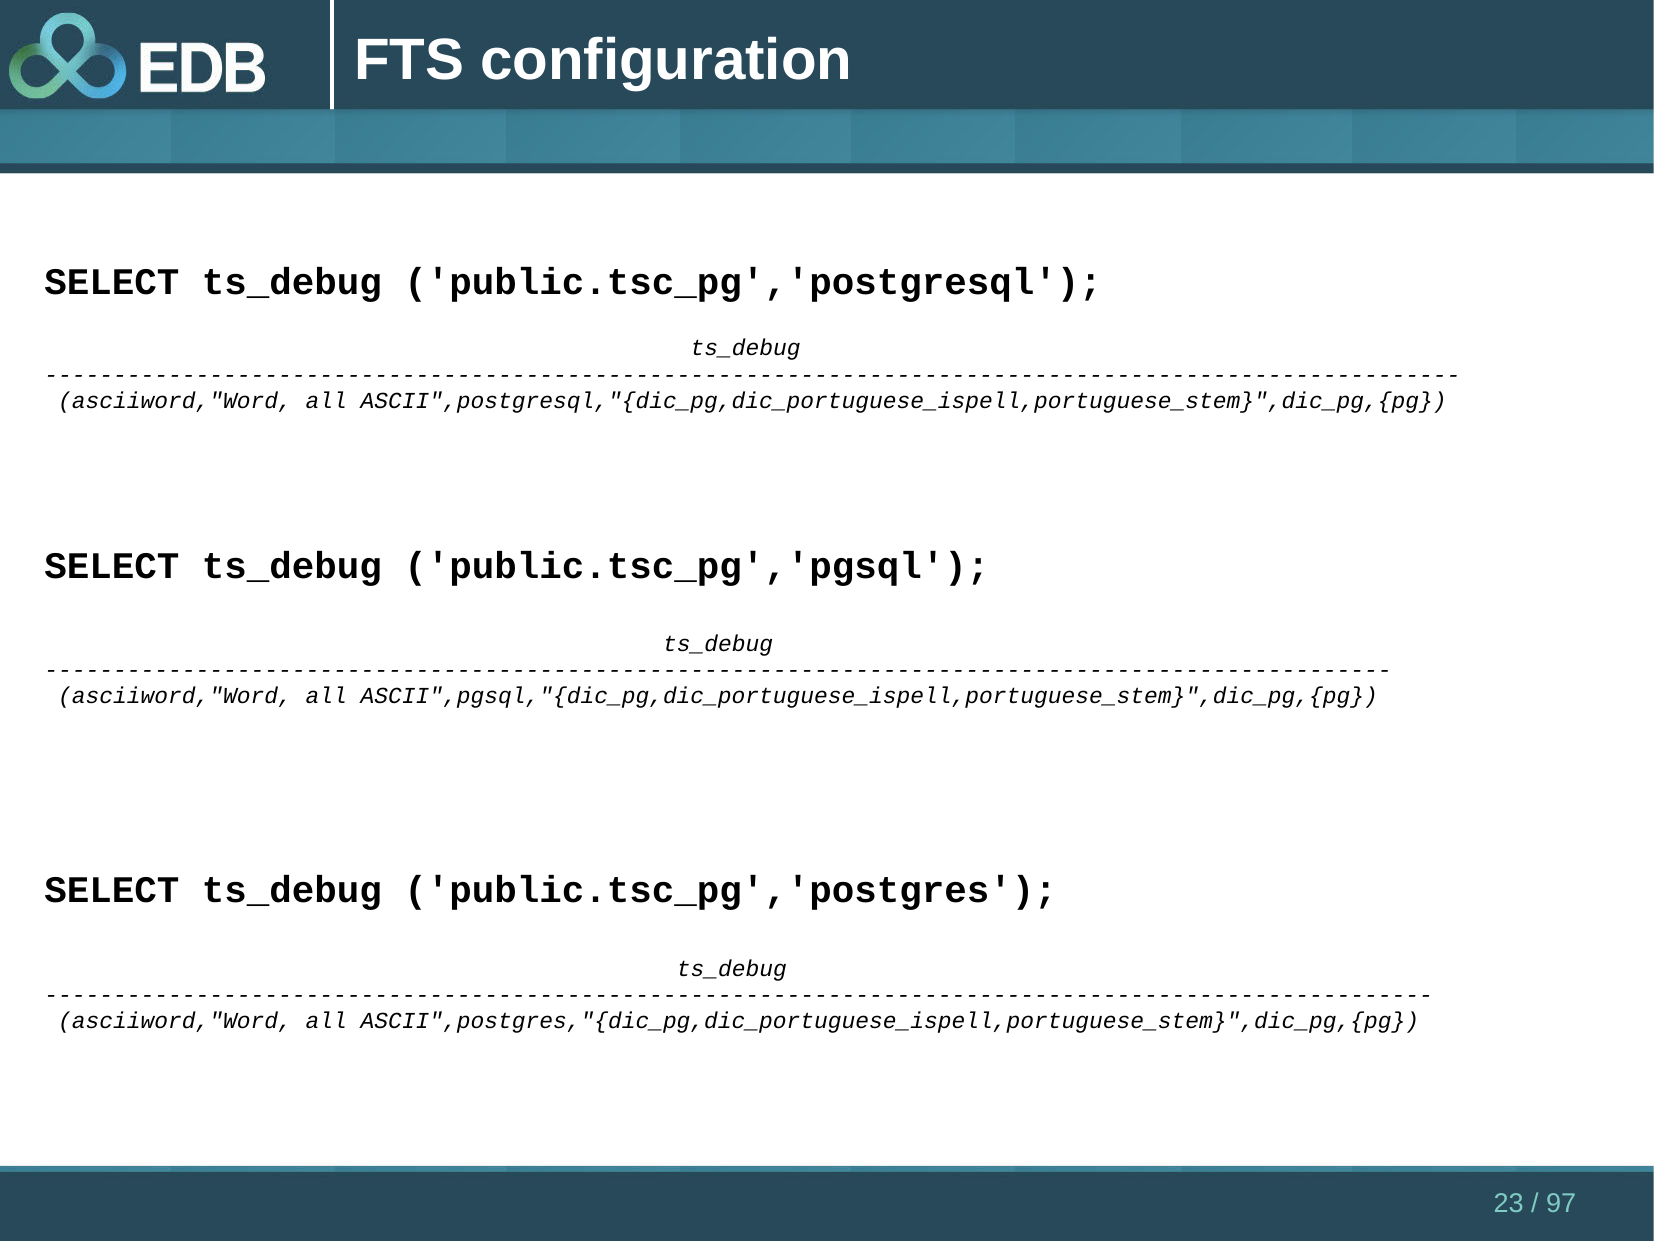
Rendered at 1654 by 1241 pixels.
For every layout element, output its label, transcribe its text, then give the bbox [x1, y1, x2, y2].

text_box SELECT ts_debug ('public.tsc_pg','postgres'); ts_debug ----------------------------------------------------------------------------------------------------- (asciiword,"Word, all ASCII",postgres,"{dic_pg,dic_portuguese_ispell,portuguese_stem}",dic_pg,{pg}) [29, 864, 1506, 1044]
title FTS configuration [354, 26, 1595, 92]
text_box SELECT ts_debug ('public.tsc_pg','postgresql'); ts_debug ------------------------------------------------------------------------------------------------------- (asciiword,"Word, all ASCII",postgresql,"{dic_pg,dic_portuguese_ispell,portuguese_stem}",dic_pg,{pg}) [29, 256, 1565, 423]
text_box SELECT ts_debug ('public.tsc_pg','pgsql'); ts_debug -------------------------------------------------------------------------------------------------- (asciiword,"Word, all ASCII",pgsql,"{dic_pg,dic_portuguese_ispell,portuguese_stem}",dic_pg,{pg}) [29, 539, 1506, 719]
picture [0, 0, 1654, 1241]
